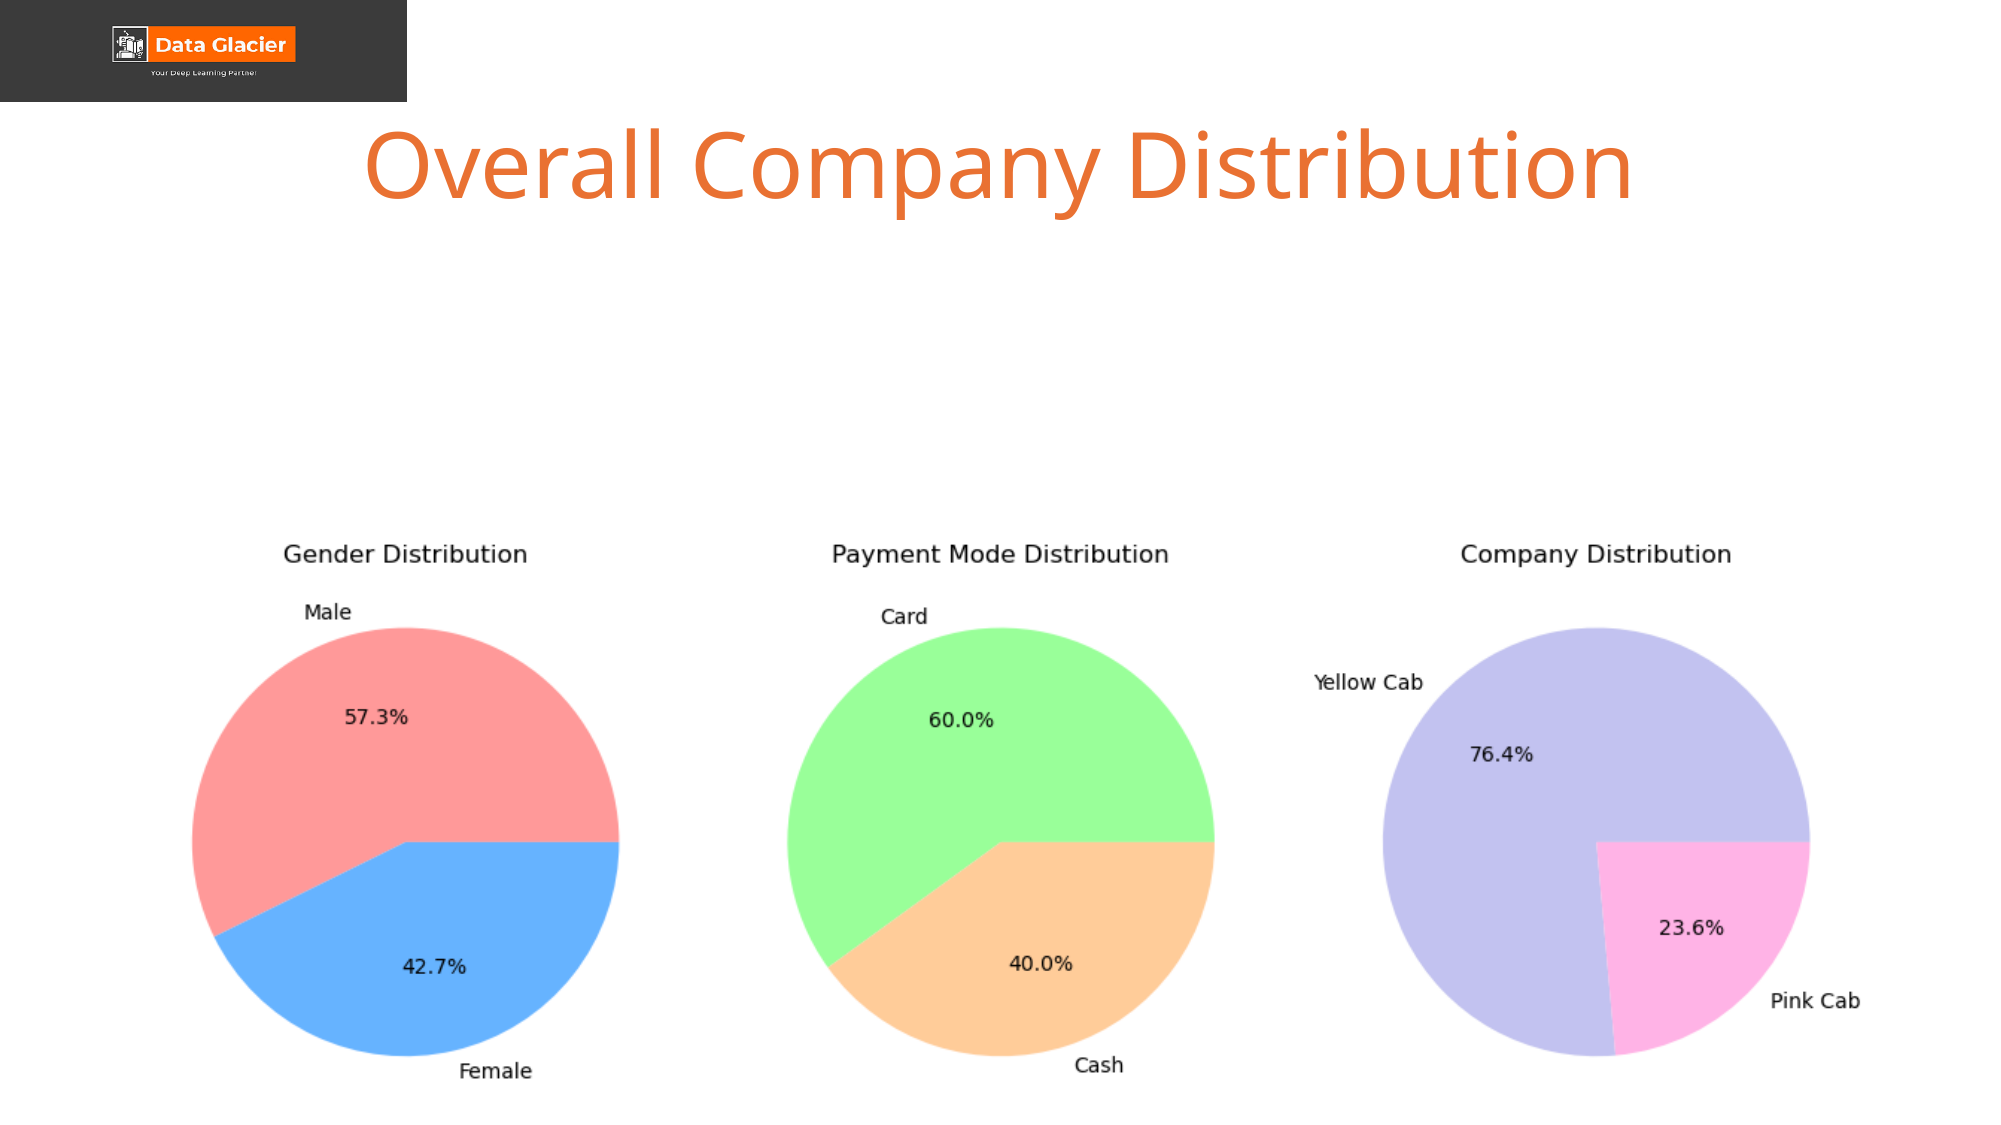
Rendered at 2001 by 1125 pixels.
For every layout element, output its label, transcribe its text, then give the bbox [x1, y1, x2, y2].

title Overall Company Distribution [137, 59, 1863, 278]
picture [0, 0, 407, 102]
picture [124, 530, 1878, 1125]
